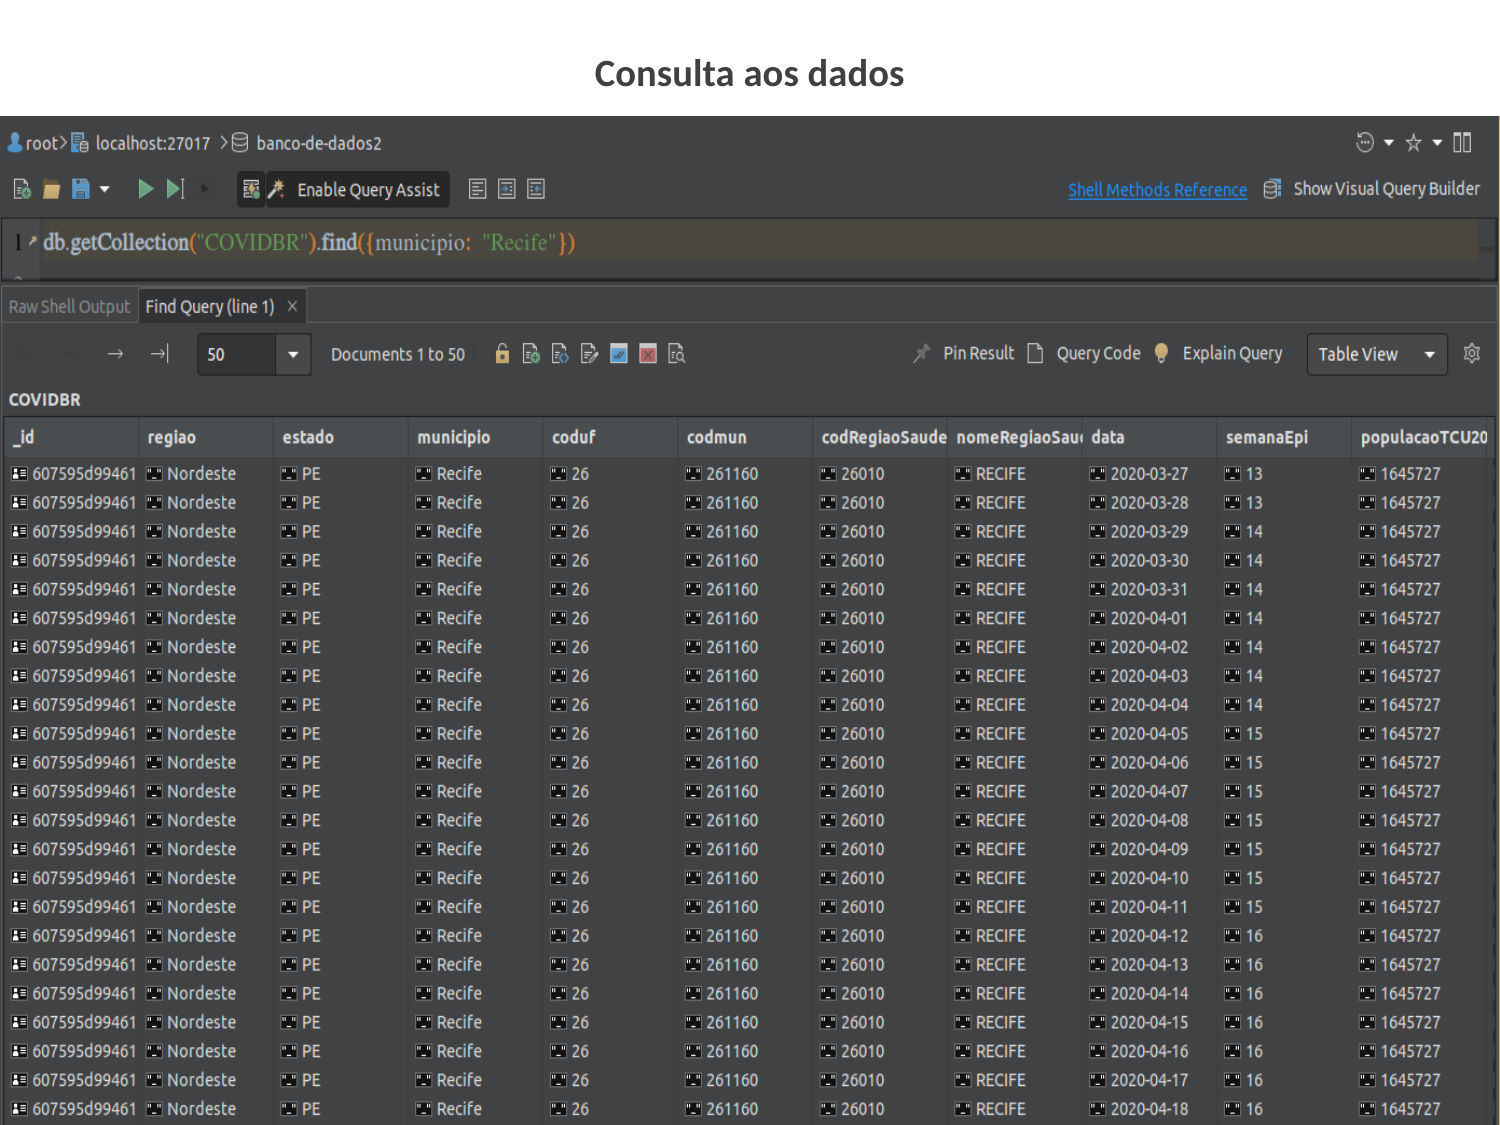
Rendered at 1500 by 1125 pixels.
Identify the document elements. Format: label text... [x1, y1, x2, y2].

title Consulta aos dados [0, 47, 1500, 102]
picture [0, 116, 1500, 1125]
